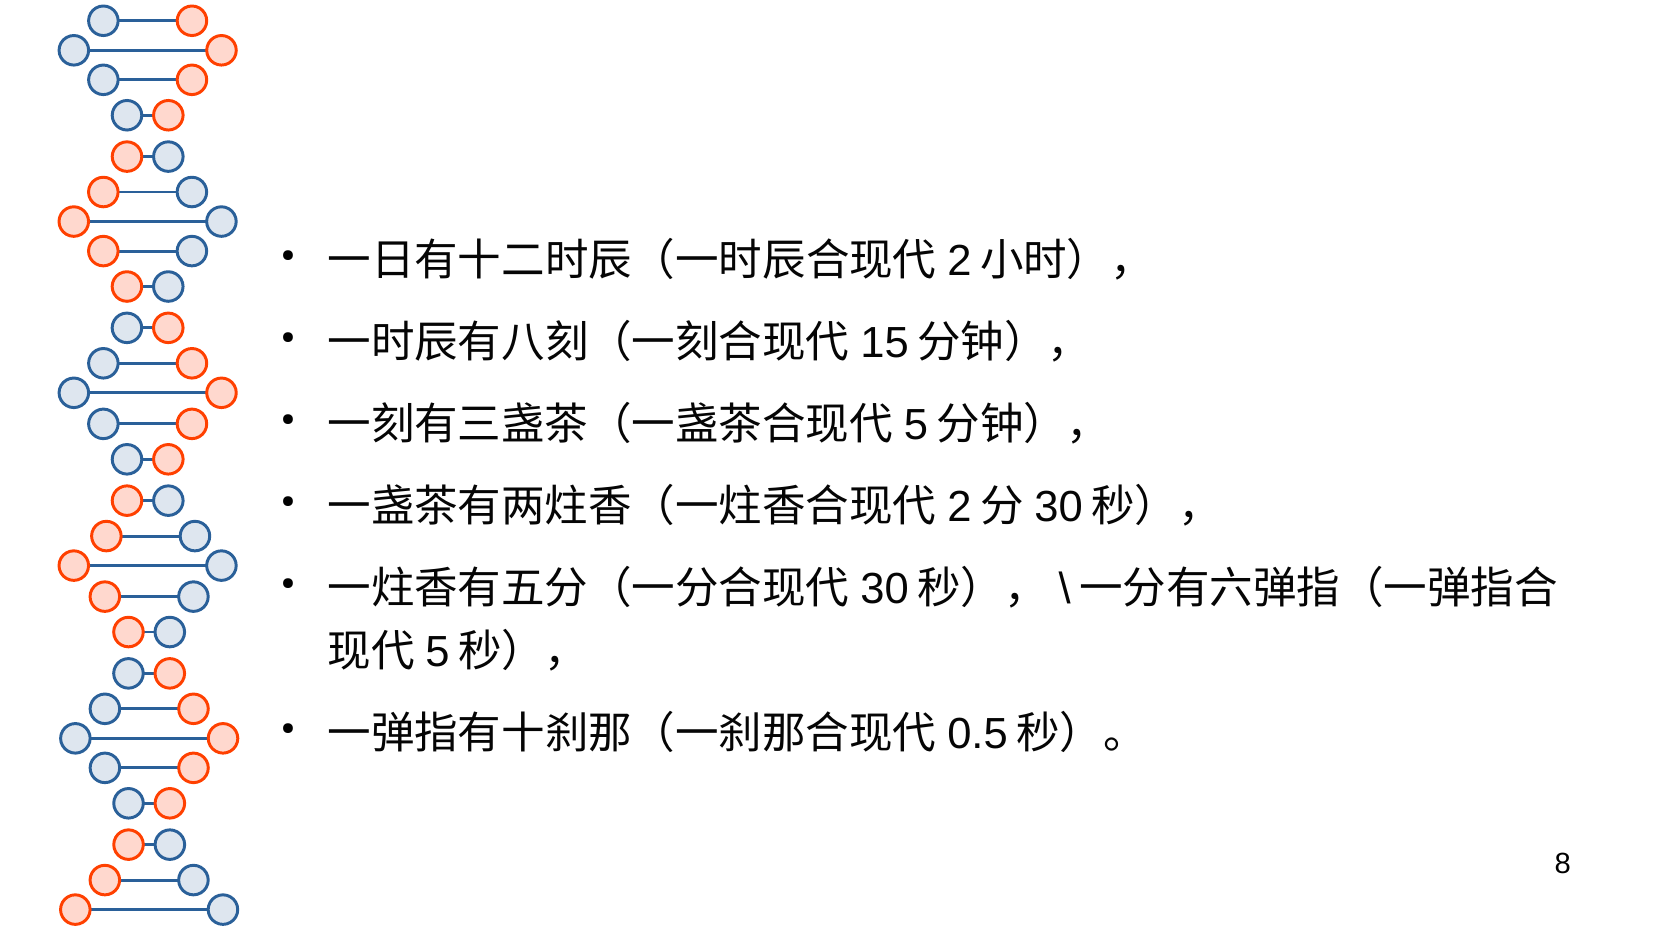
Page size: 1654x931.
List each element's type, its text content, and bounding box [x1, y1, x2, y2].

list 一日有十二时辰（一时辰合现代2小时）， 一时辰有八刻（一刻合现代15分钟）， 一刻有三盏茶（一盏茶合现代5分钟）， 一盏茶有两炷香（一炷香合现代2分30秒）， 一炷香有五分（一分合现代30秒），\一分有六弹指（一弹指合现代5秒）， 一弹指有十刹那（一刹那合现代0.5秒）。 [265, 224, 1595, 764]
